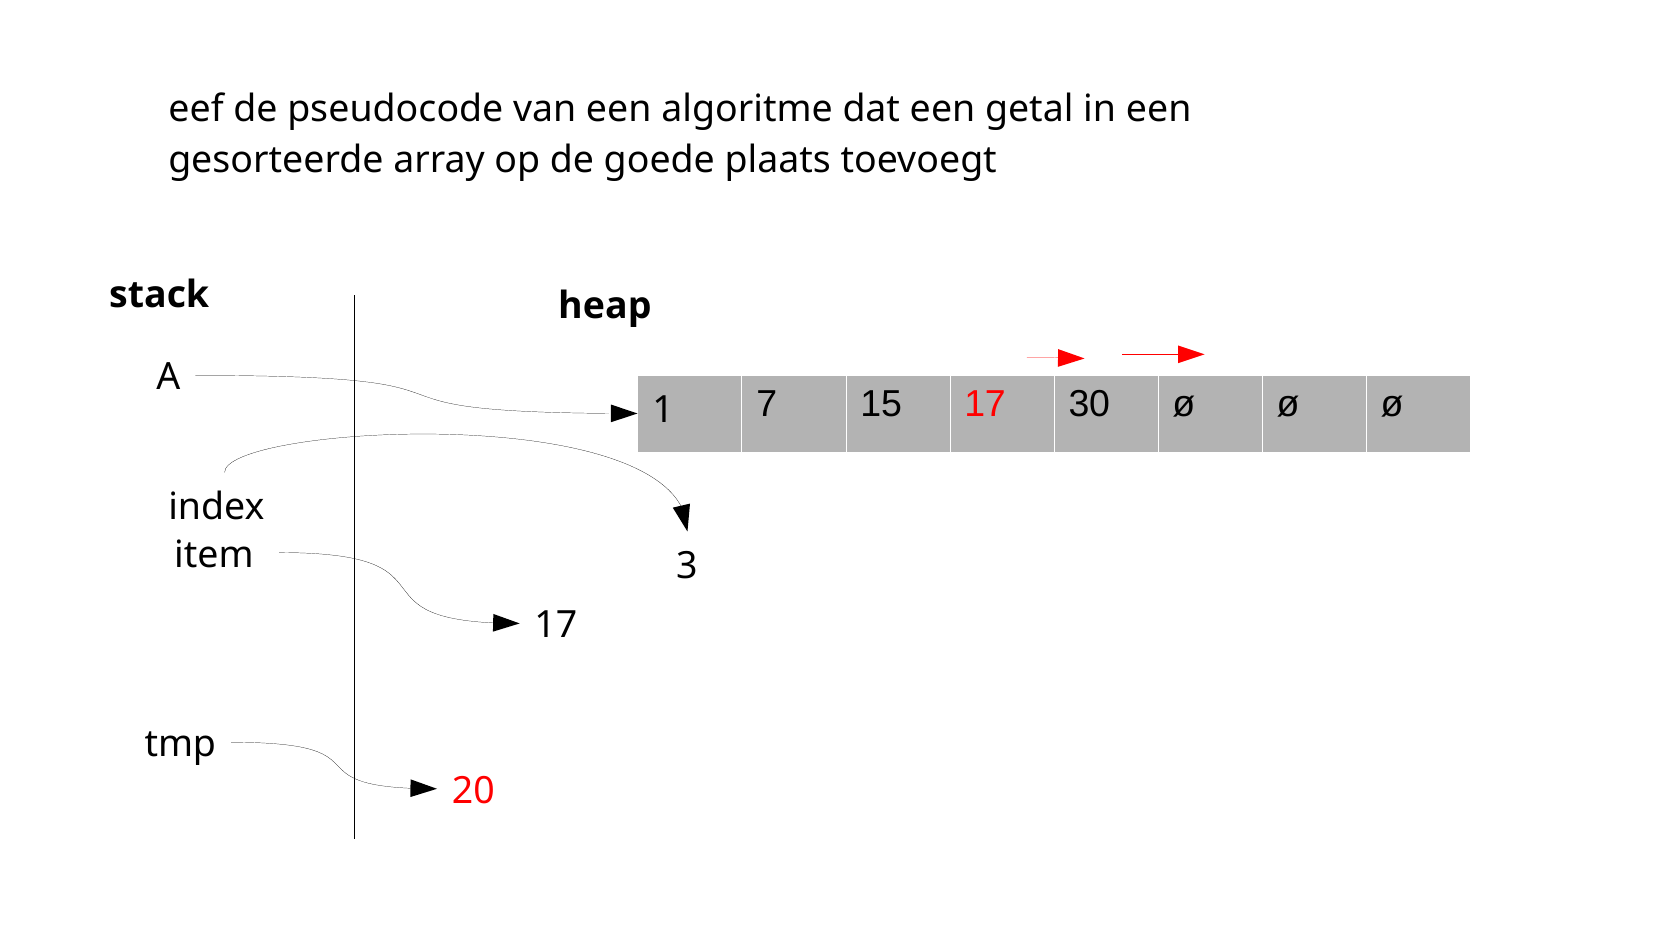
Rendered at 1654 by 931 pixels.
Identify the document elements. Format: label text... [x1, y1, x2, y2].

text_box tmp [129, 709, 228, 768]
table_header ø [1159, 376, 1262, 452]
text_box stack [94, 259, 237, 319]
text_box eef de pseudocode van een algoritme dat een getal in een gesorteerde array op de goede plaats toevoegt [153, 73, 1347, 220]
table_header 30 [1055, 376, 1158, 452]
text_box item [159, 531, 280, 579]
text_box A [141, 342, 194, 401]
text_box 3 [661, 531, 714, 590]
text_box index [153, 472, 296, 531]
text_box heap [543, 271, 663, 331]
table_header 15 [847, 376, 950, 452]
text_box 20 [437, 755, 512, 815]
table_header 7 [742, 376, 846, 452]
text_box 17 [519, 590, 595, 649]
table_header ø [1263, 376, 1366, 452]
table_header ø [1367, 376, 1470, 452]
table_header 17 [951, 376, 1054, 452]
table_header 1 [638, 376, 741, 452]
